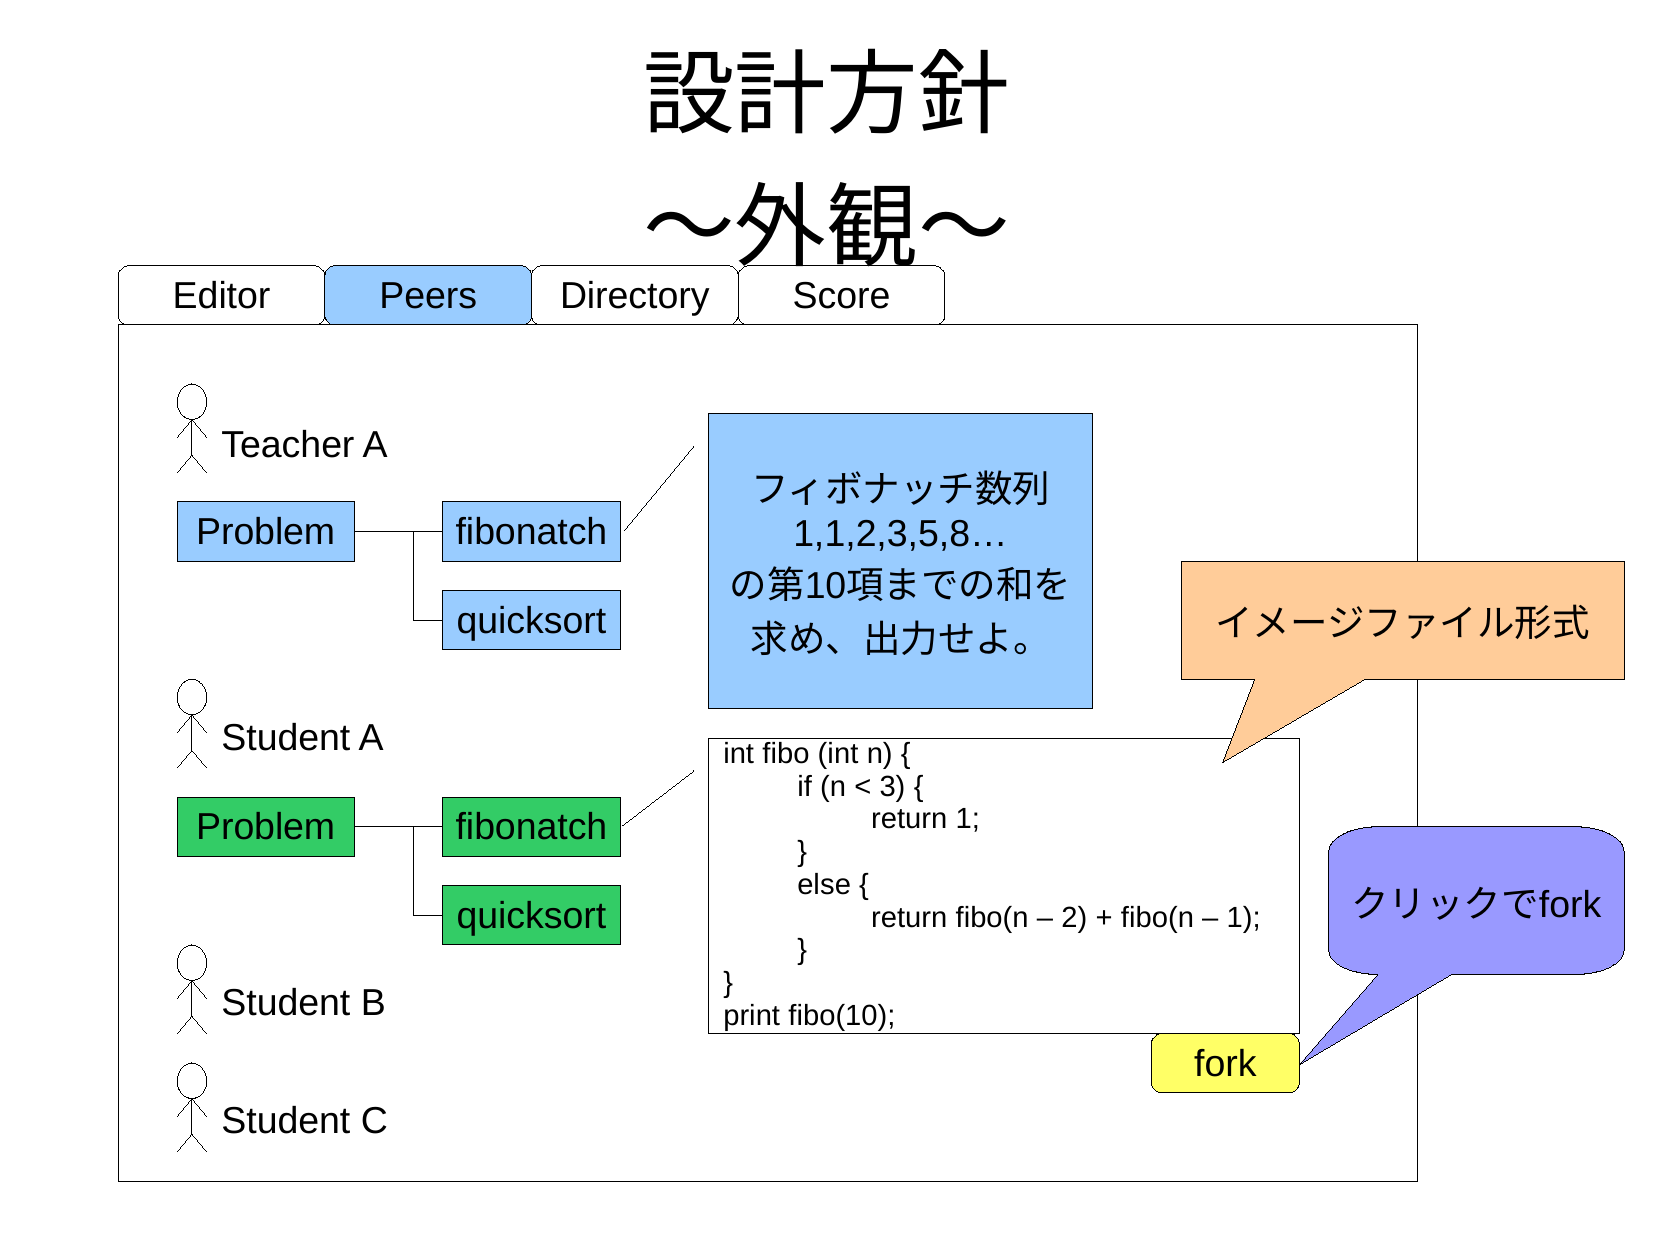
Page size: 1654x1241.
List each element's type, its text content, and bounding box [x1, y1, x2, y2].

text_box fibonatch [442, 797, 621, 857]
text_box Teacher A [206, 415, 443, 473]
text_box Editor [118, 265, 325, 324]
text_box Score [738, 265, 945, 325]
text_box Student C [206, 1092, 414, 1150]
text_box Directory [531, 265, 738, 324]
text_box Problem [177, 501, 355, 562]
text_box Problem [177, 797, 355, 857]
text_box イメージファイル形式 [1181, 561, 1625, 763]
text_box クリックでfork [1299, 826, 1625, 1065]
text_box quicksort [442, 885, 621, 945]
text_box fork [1151, 1033, 1300, 1093]
text_box Peers [325, 265, 532, 324]
text_box fibonatch [442, 501, 621, 562]
title 設計方針 ～外観～ [82, 36, 1571, 270]
text_box Student B [206, 974, 414, 1032]
text_box Student A [206, 708, 414, 766]
text_box フィボナッチ数列 1,1,2,3,5,8… の第10項までの和を 求め、出力せよ。 [709, 413, 1093, 709]
text_box int fibo (int n) { if (n < 3) { return 1; } else { return fibo(n – 2) + fibo(n – 1); } } print fibo(10); [708, 729, 1400, 1123]
text_box quicksort [442, 590, 621, 650]
